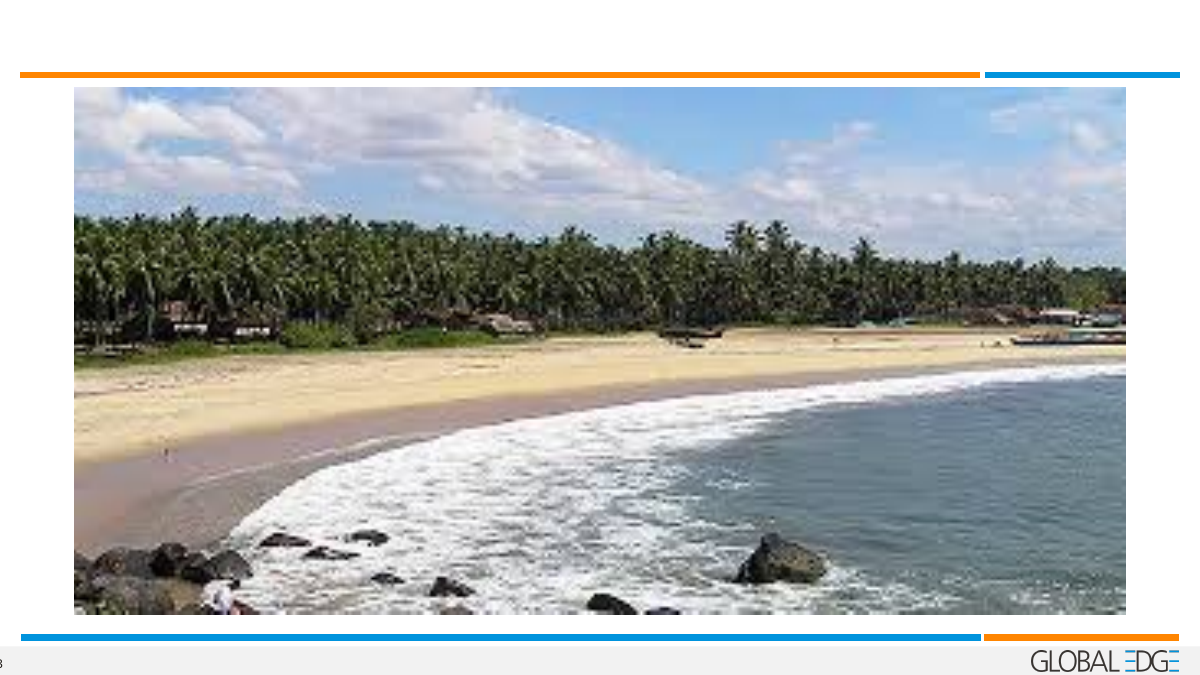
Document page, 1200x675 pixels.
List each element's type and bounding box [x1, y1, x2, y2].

picture [1031, 650, 1179, 672]
picture [74, 87, 1126, 615]
